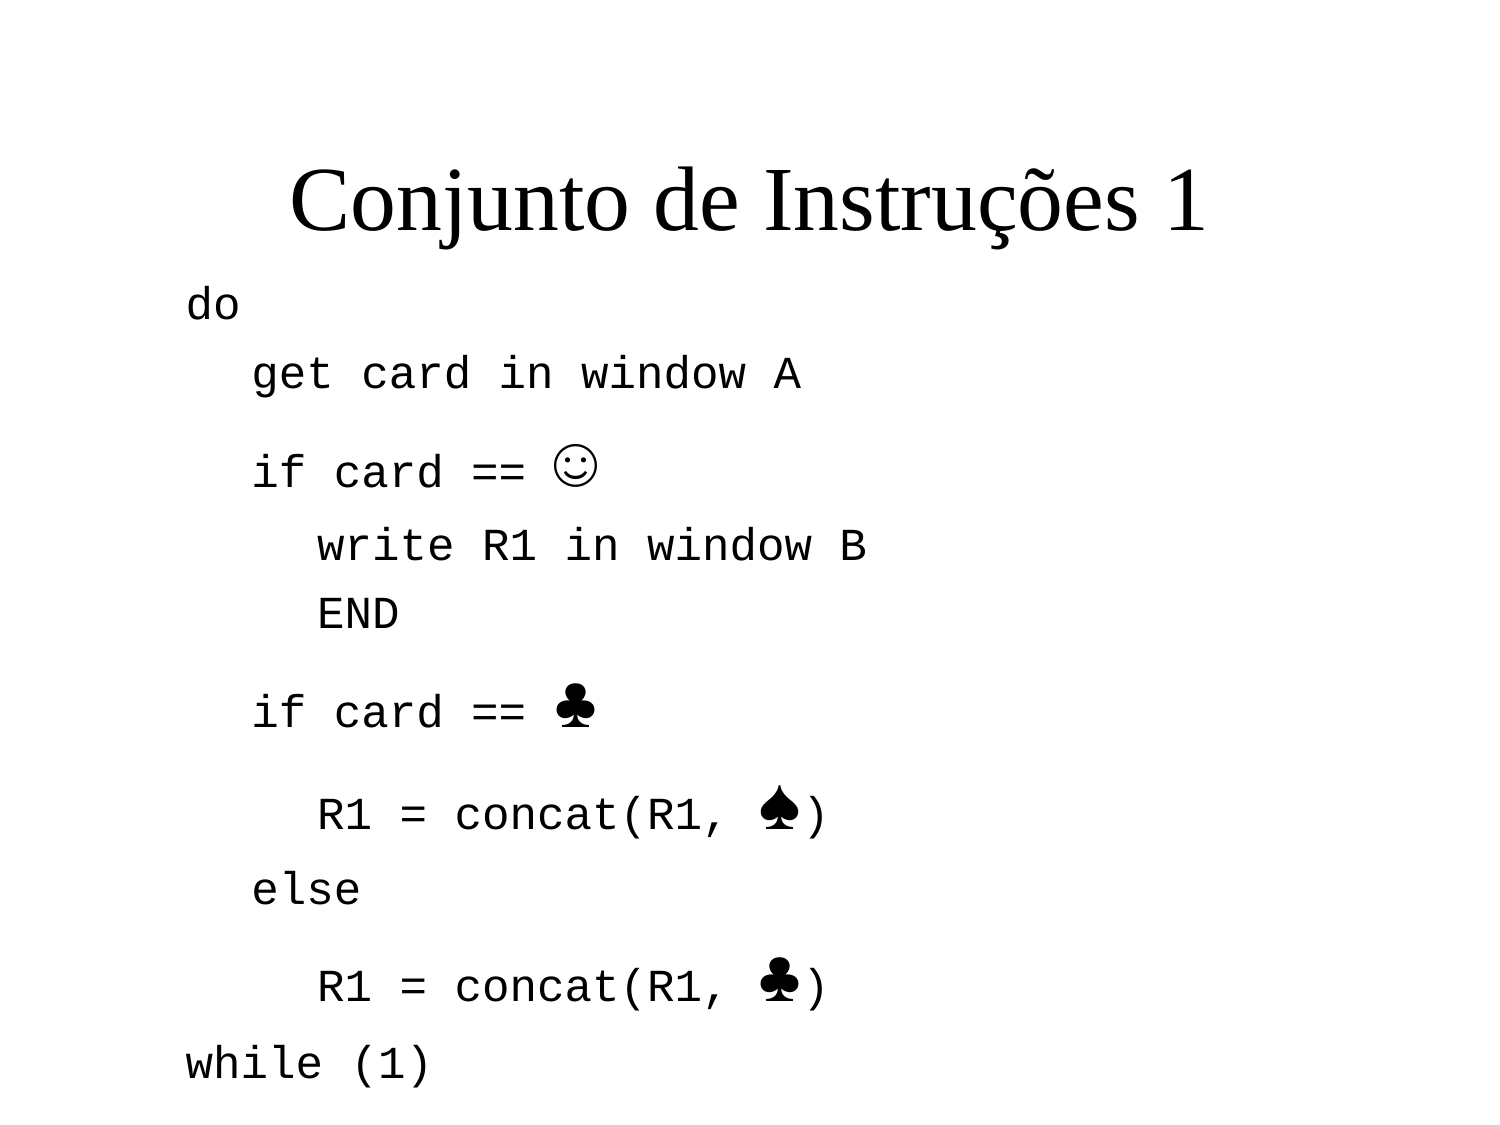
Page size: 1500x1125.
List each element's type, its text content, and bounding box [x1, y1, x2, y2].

title Conjunto de Instruções 1 [112, 68, 1388, 320]
list do get card in window A if card == ☺ write R1 in window B END if card == ♣ R1 = concat(R1, ♠) else R1 = concat(R1, ♣) while (1) [114, 265, 1390, 1096]
